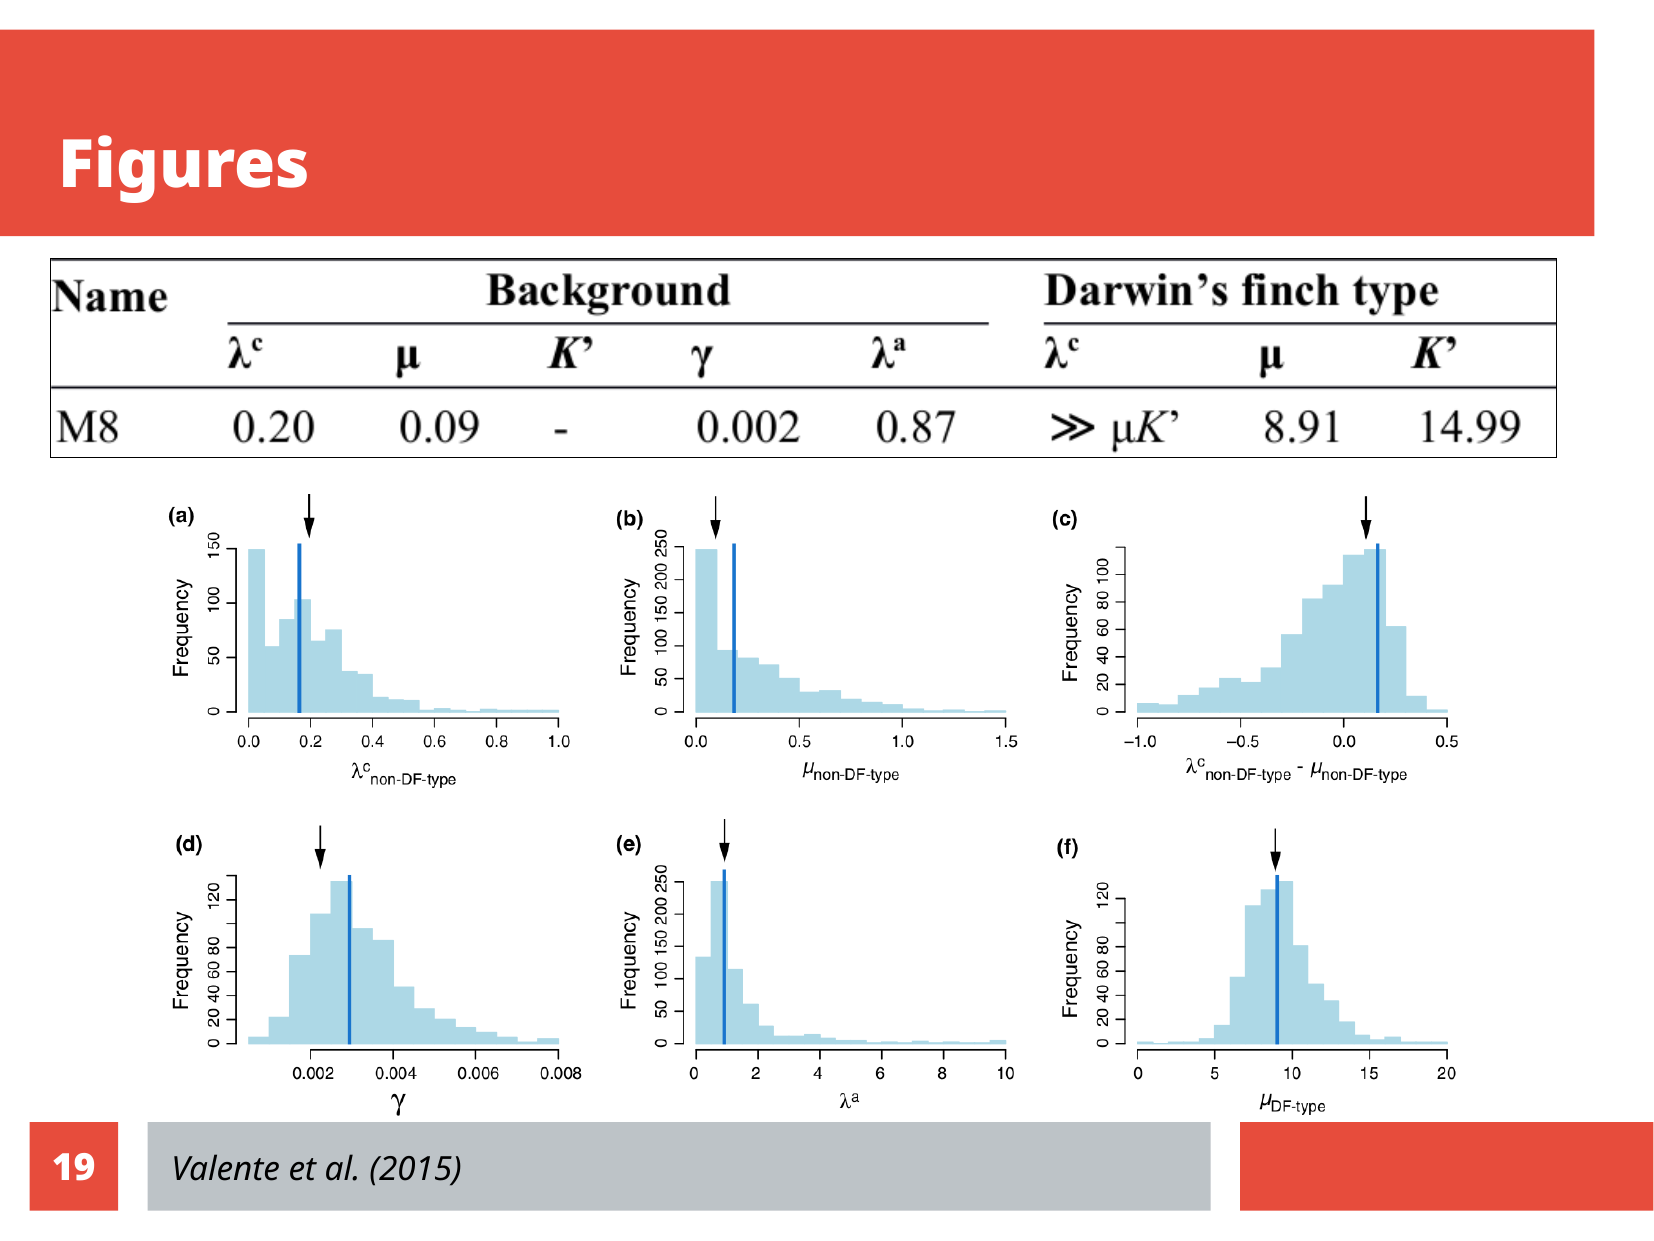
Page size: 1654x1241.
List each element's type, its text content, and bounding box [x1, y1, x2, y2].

picture [168, 494, 1458, 1116]
text_box Valente et al. (2015) [156, 1137, 528, 1191]
title Figures [59, 59, 1595, 207]
picture [50, 258, 1557, 458]
